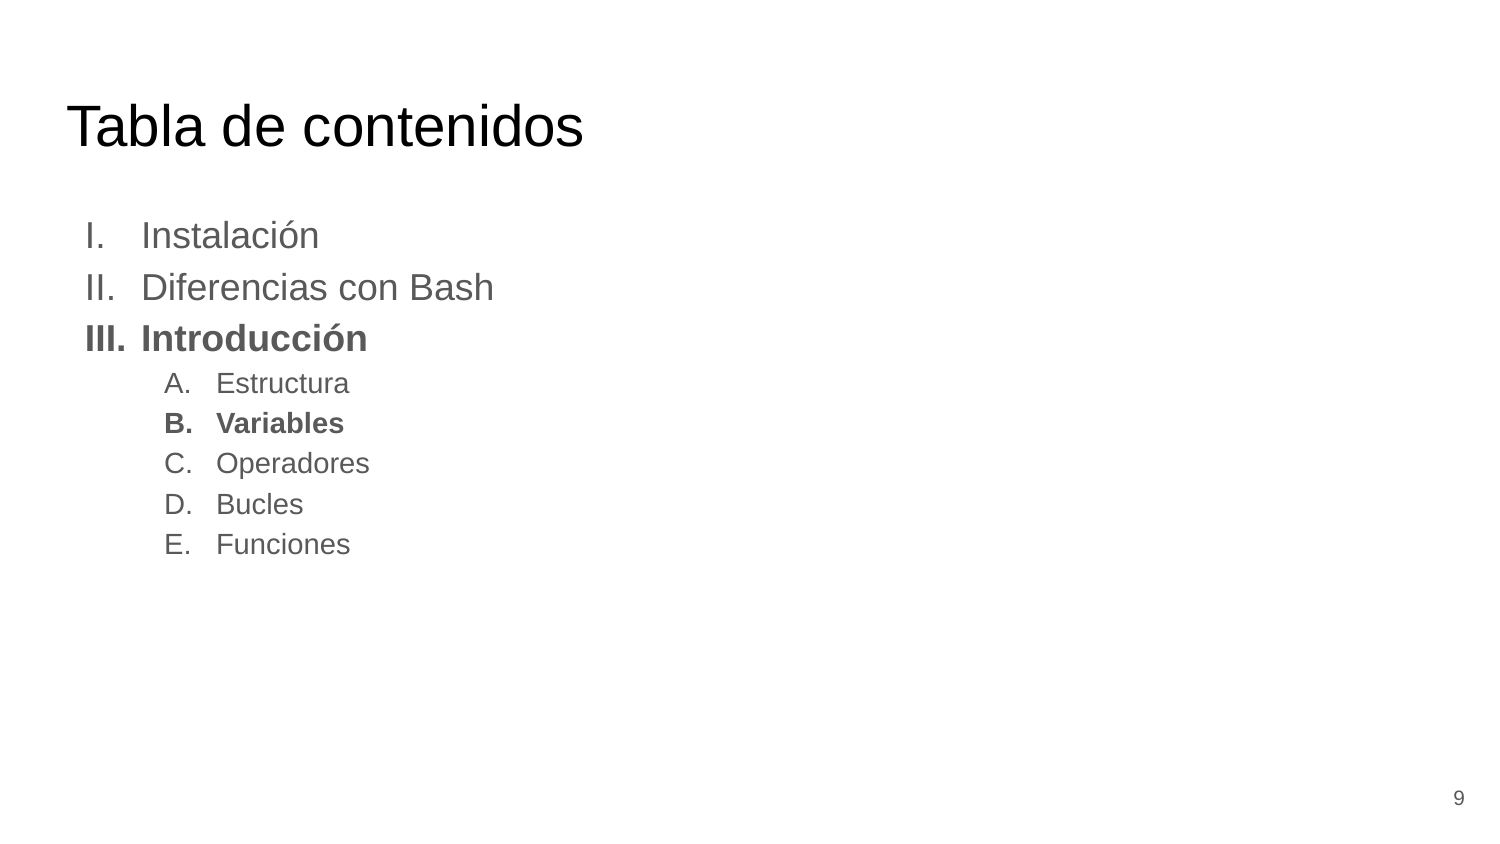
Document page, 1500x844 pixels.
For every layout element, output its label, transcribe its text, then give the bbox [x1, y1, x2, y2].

slide_number <number> [1389, 764, 1480, 830]
list Instalación Diferencias con Bash Introducción Estructura Variables Operadores Bucles Funciones [51, 189, 1449, 750]
title Tabla de contenidos [51, 72, 1449, 167]
